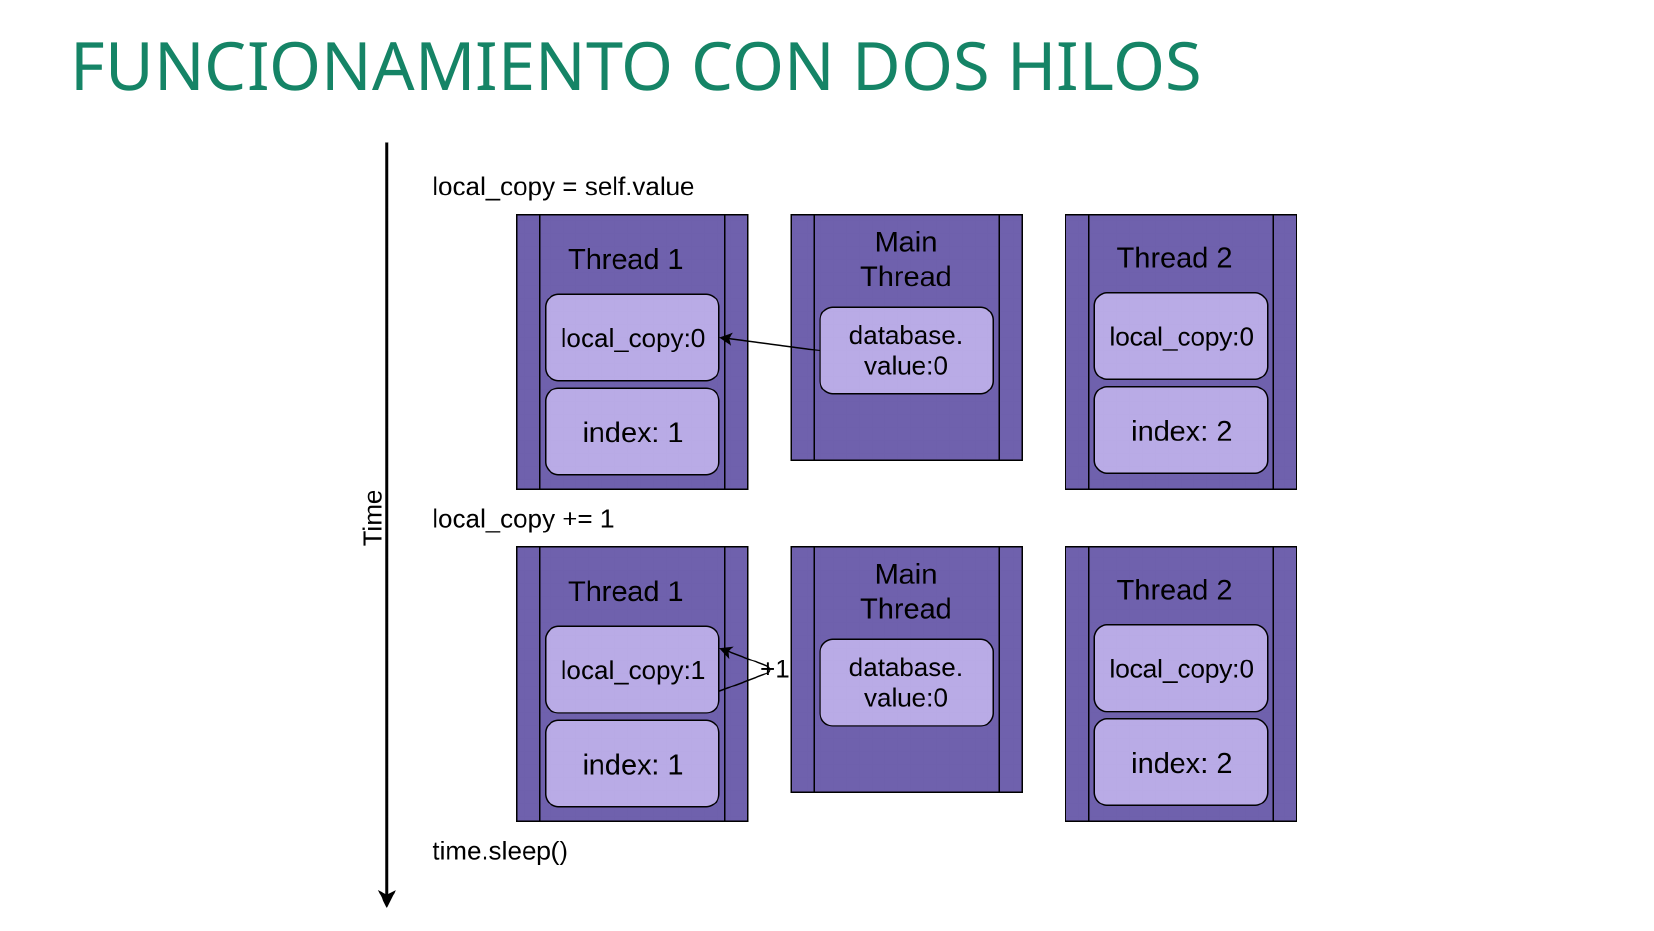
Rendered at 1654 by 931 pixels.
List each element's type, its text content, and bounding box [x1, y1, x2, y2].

title FUNCIONAMIENTO CON DOS HILOS [70, 0, 1447, 159]
picture [357, 130, 1297, 920]
